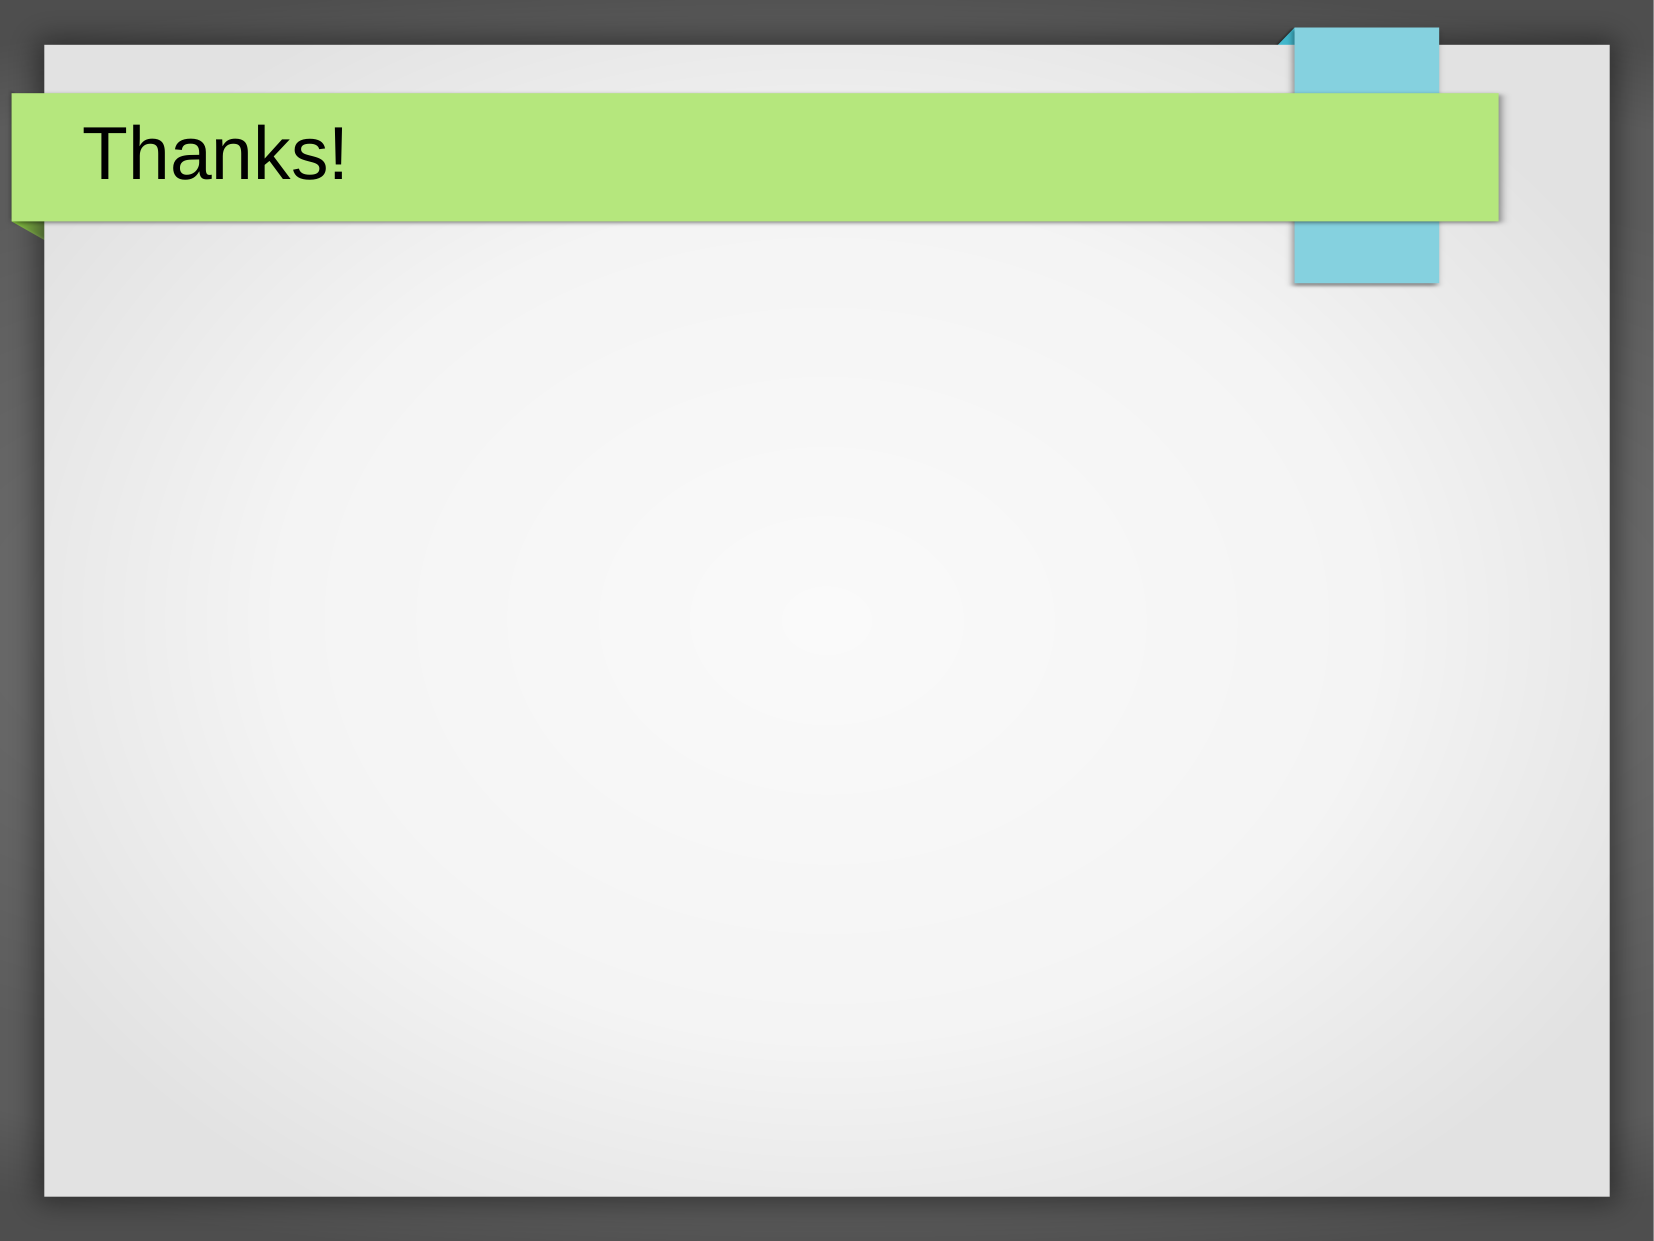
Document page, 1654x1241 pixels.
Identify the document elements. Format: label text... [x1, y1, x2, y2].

picture [0, 0, 1654, 1241]
title Thanks! [82, 94, 1264, 213]
